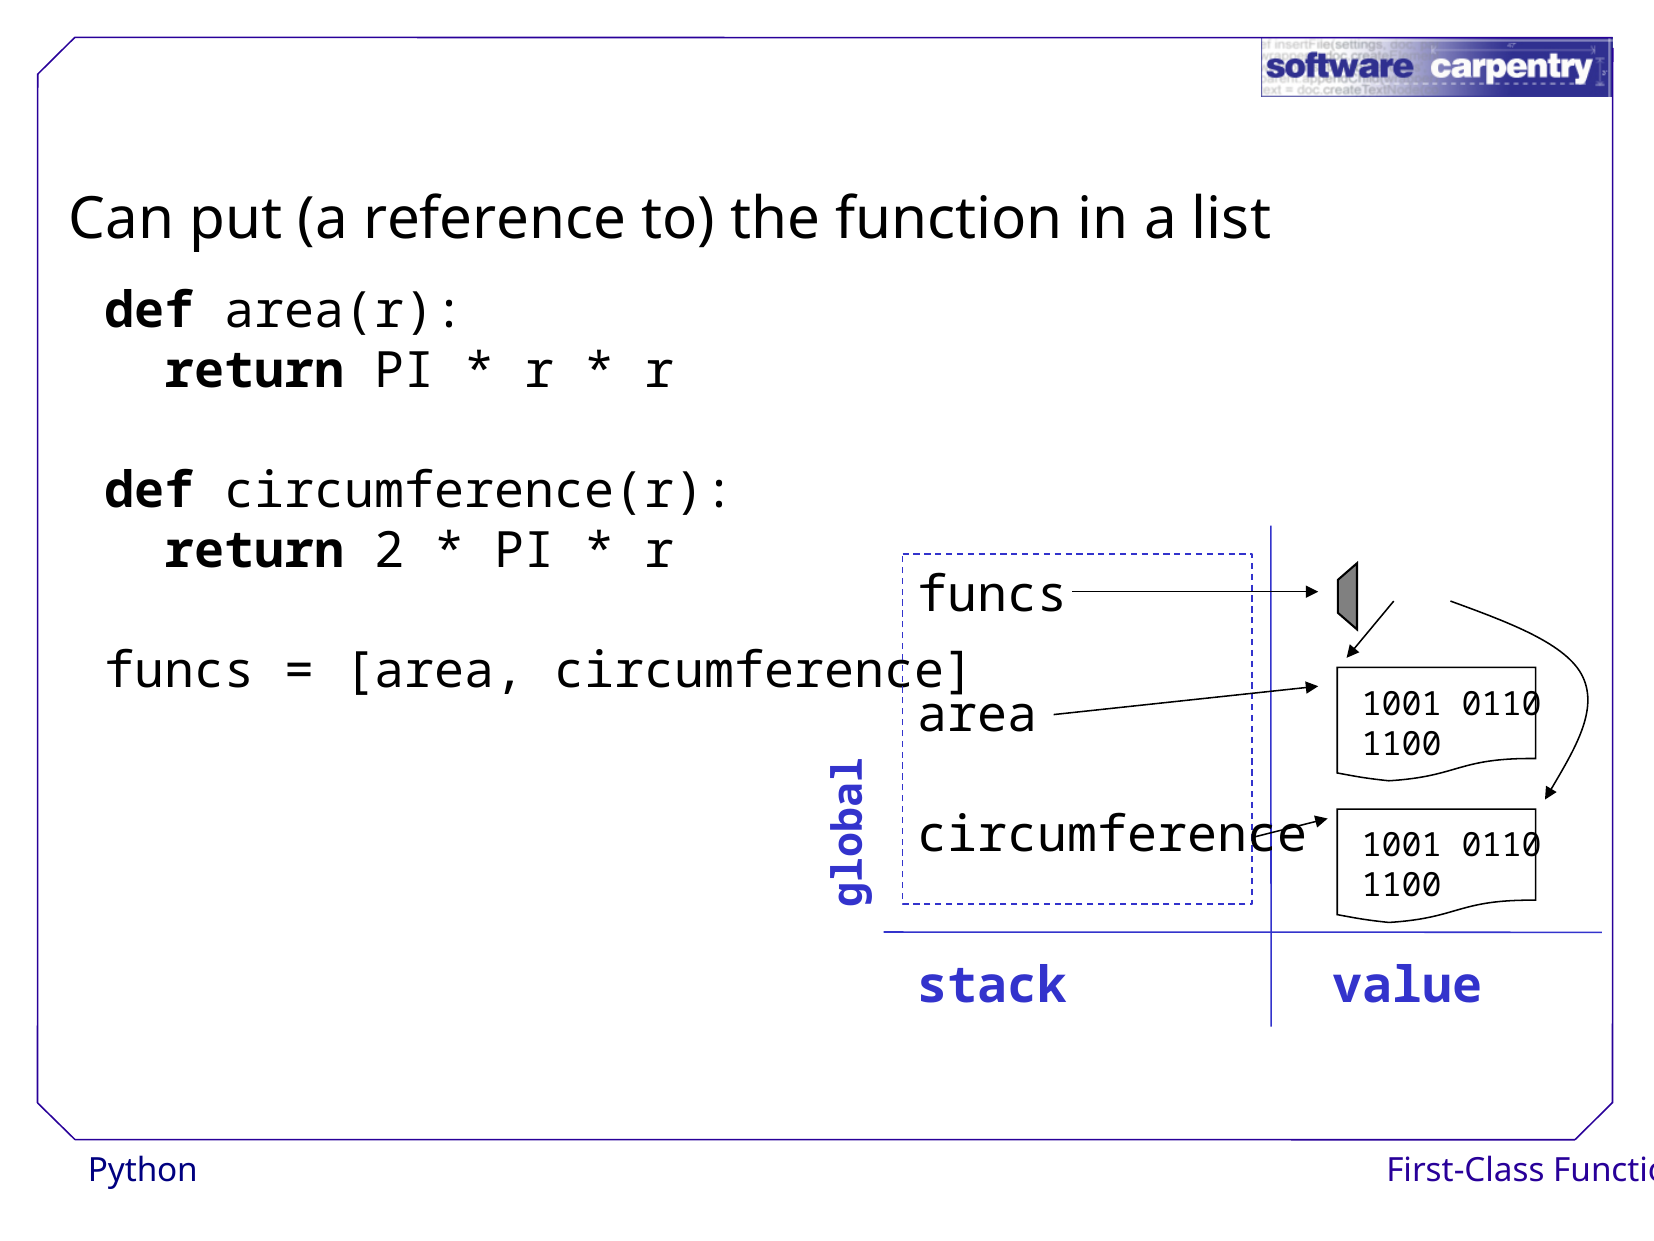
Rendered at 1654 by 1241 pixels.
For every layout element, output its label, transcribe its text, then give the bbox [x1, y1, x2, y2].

table_header [1358, 563, 1423, 629]
text_box [1337, 563, 1358, 630]
text_box def area(r): return PI * r * r def circumference(r): return 2 * PI * r funcs = [area, circumference] [89, 270, 865, 1065]
text_box global [817, 761, 893, 923]
text_box funcs area circumference [902, 553, 1253, 904]
picture [1261, 39, 1613, 97]
text_box 1001 0110 1100 [1346, 816, 1517, 916]
text_box 1001 0110 1100 [1346, 674, 1517, 774]
text_box Can put (a reference to) the function in a list [54, 138, 1437, 259]
text_box stack [902, 950, 1168, 1027]
text_box value [1318, 950, 1583, 1027]
table_header [1423, 563, 1488, 629]
